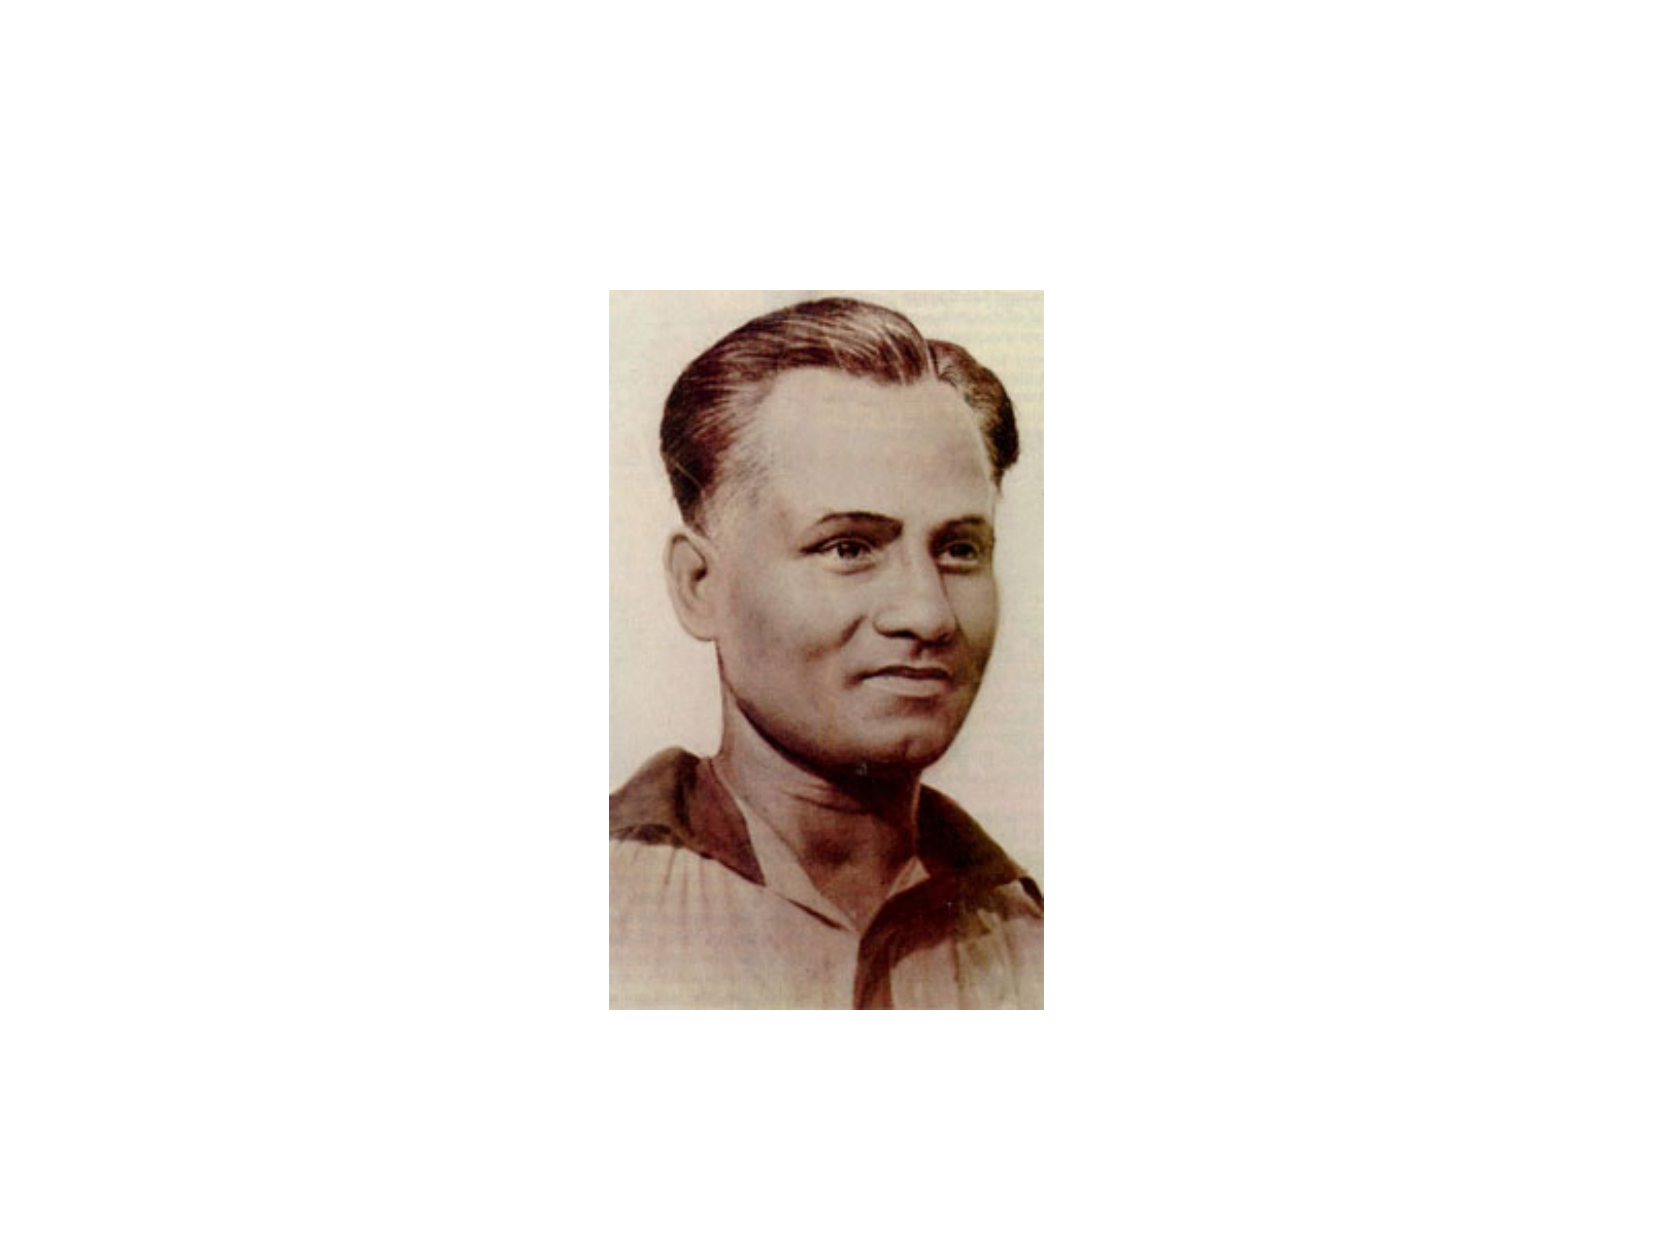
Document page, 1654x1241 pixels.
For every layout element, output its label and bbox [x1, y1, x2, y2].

picture [609, 290, 1044, 1010]
